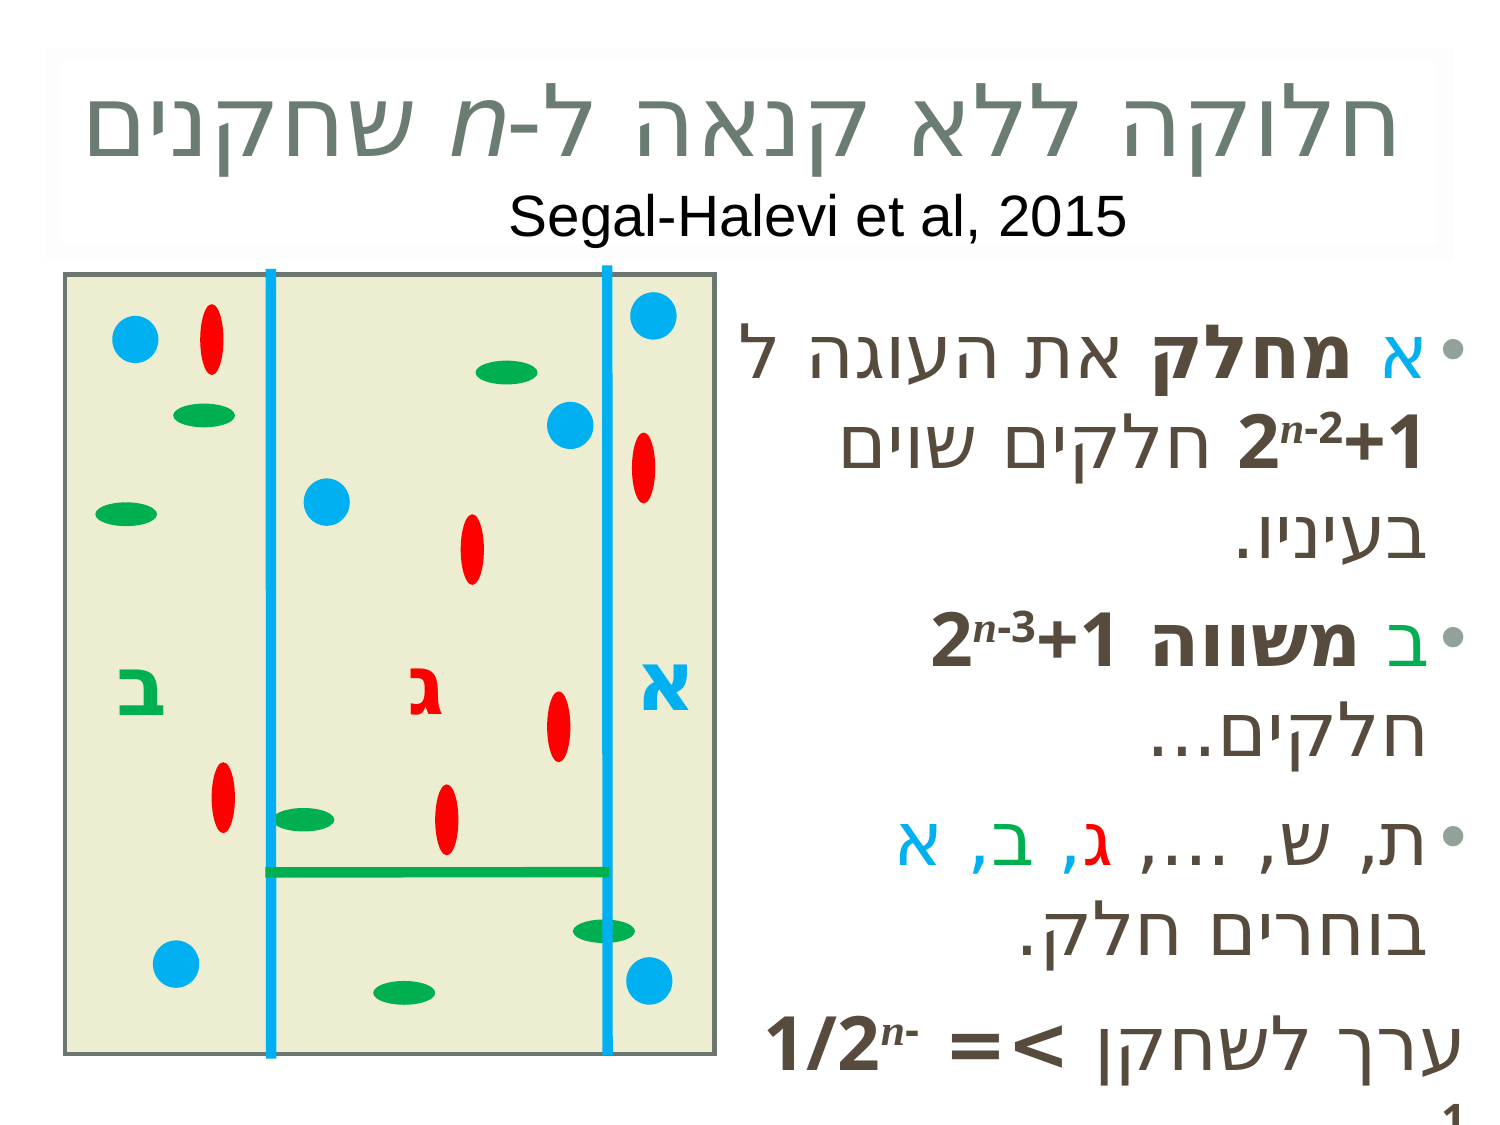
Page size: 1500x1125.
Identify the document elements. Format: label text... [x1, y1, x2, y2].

text_box [613, 274, 715, 1054]
text_box א [620, 628, 712, 737]
text_box [277, 274, 602, 867]
text_box ערך לשחקן >= 1/2n-1 . [748, 987, 1500, 1125]
picture [45, 46, 1455, 263]
text_box [64, 274, 265, 1054]
text_box א מחלק את העוגה ל 2n-2+1 חלקים שוים בעיניו. ב משווה 2n-3+1 חלקים... ת, ש, ..., ג, ב, א בוחרים חלק. [714, 295, 1500, 1017]
text_box ג [392, 632, 460, 742]
text_box Segal-Halevi et al, 2015 [493, 176, 1144, 258]
text_box ב [101, 633, 183, 742]
text_box חלוקה ללא קנאה ל-n שחקנים [64, 31, 1421, 202]
text_box [277, 878, 602, 1054]
